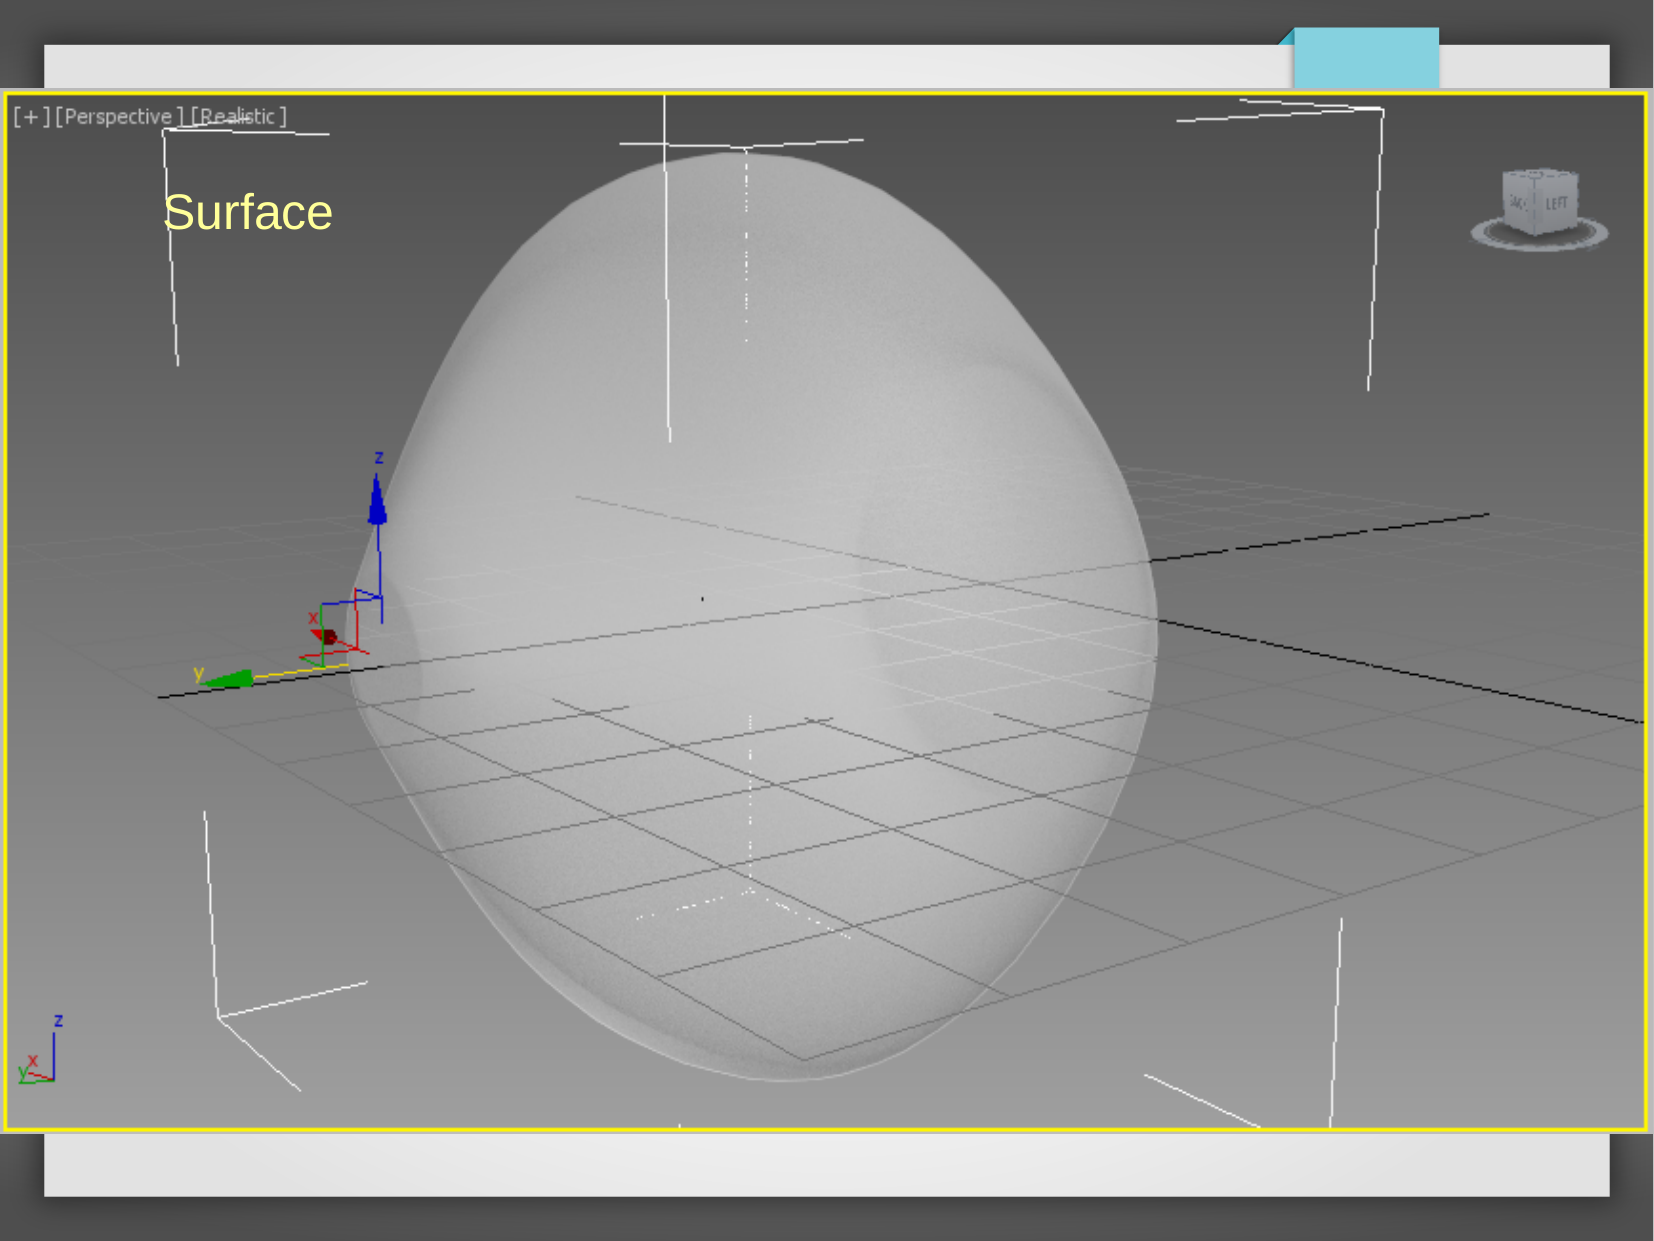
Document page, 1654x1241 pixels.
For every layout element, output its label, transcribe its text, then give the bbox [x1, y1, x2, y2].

picture [0, 0, 1654, 1241]
text_box Surface [147, 177, 355, 266]
